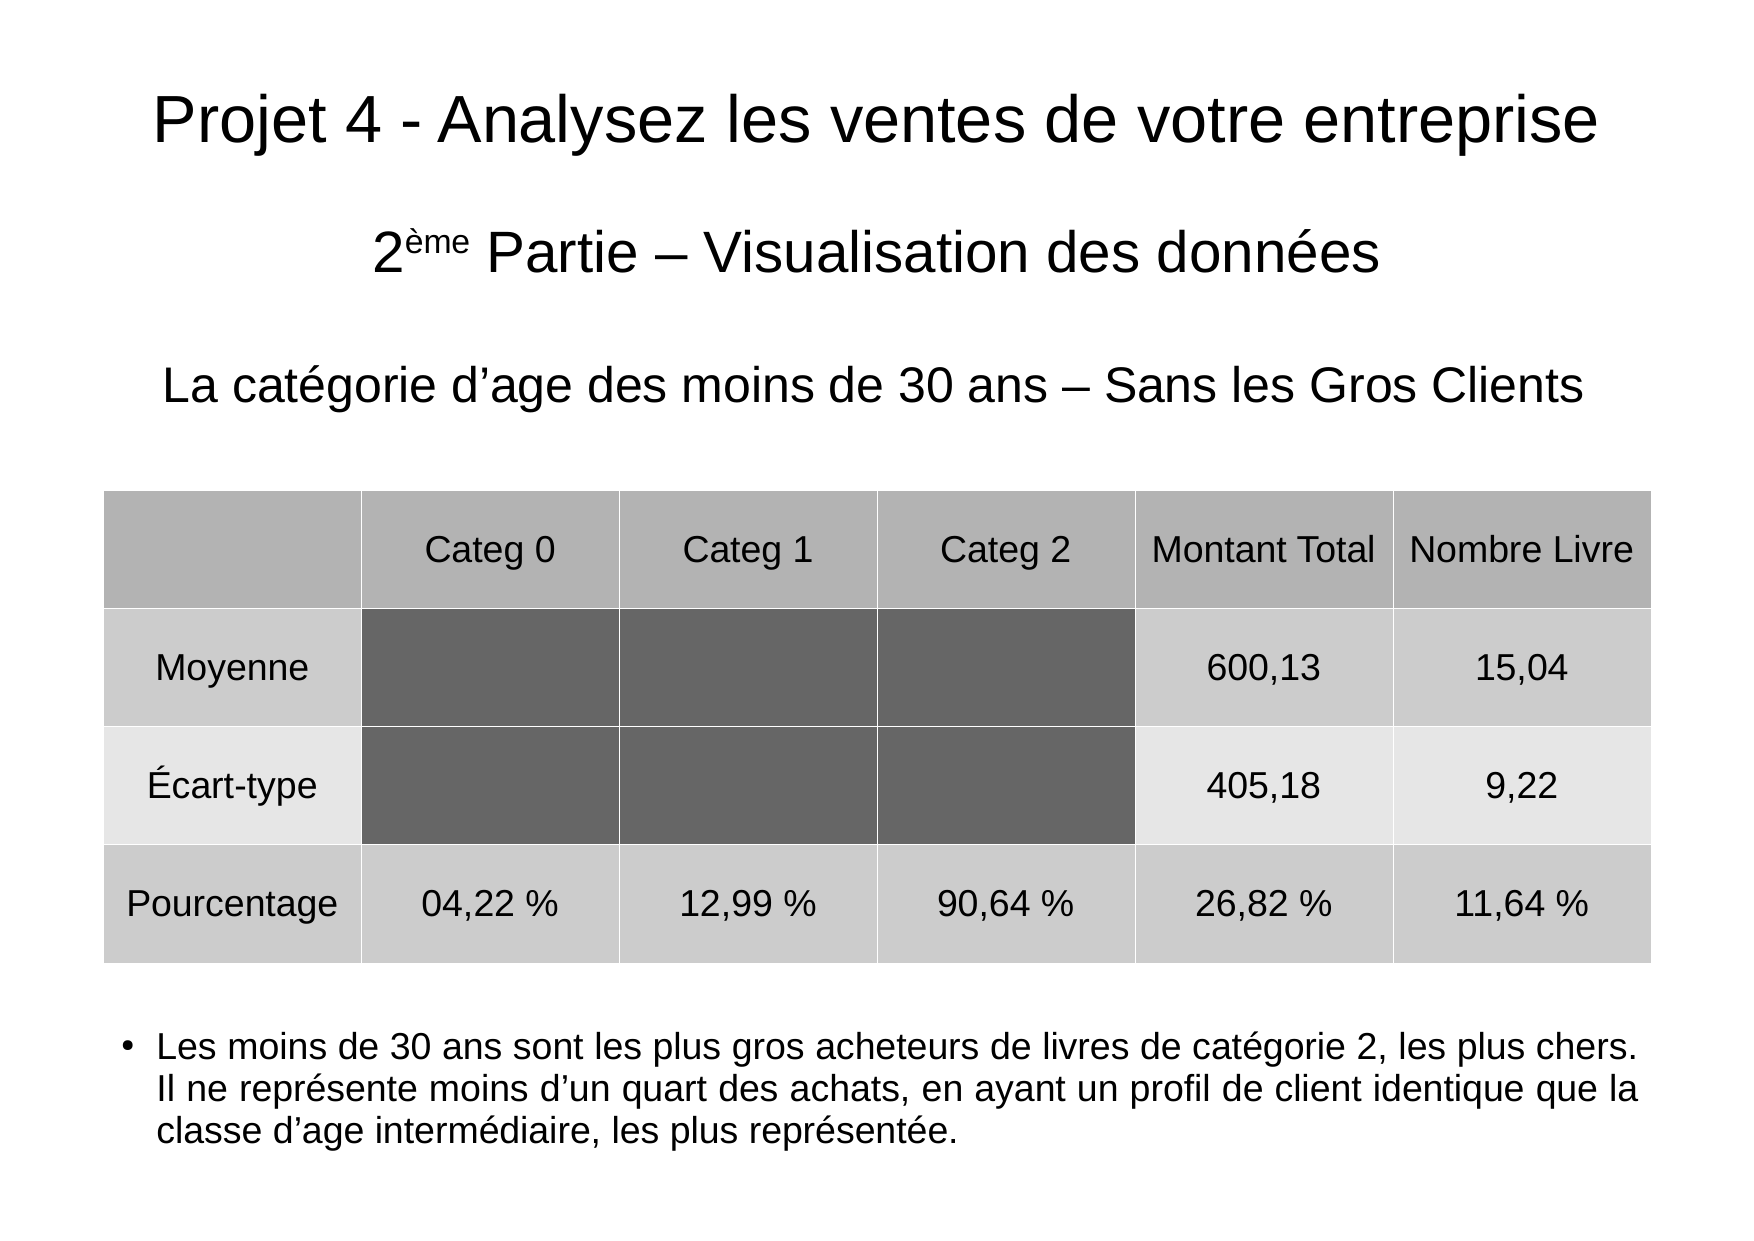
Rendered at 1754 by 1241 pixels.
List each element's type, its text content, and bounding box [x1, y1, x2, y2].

table_header Montant Total [1136, 491, 1393, 608]
table_cell 26,82 % [1136, 845, 1393, 963]
table_cell 12,99 % [620, 845, 877, 963]
table_cell [362, 727, 619, 844]
table_cell 600,13 [1136, 609, 1393, 726]
table_cell 15,04 [1394, 609, 1651, 726]
table_cell Écart-type [104, 727, 361, 844]
table_cell [878, 609, 1135, 726]
table_cell [878, 727, 1135, 844]
title Projet 4 - Analysez les ventes de votre entreprise [141, 48, 1614, 189]
table_header Categ 2 [878, 491, 1135, 608]
table_cell 90,64 % [878, 845, 1135, 963]
table_header Categ 0 [362, 491, 619, 608]
table_header Categ 1 [620, 491, 877, 608]
table_header Nombre Livre [1394, 491, 1651, 608]
text_box La catégorie d’age des moins de 30 ans – Sans les Gros Clients [106, 321, 1642, 449]
table_cell [362, 609, 619, 726]
table_cell 405,18 [1136, 727, 1393, 844]
text_box 2ème Partie – Visualisation des données [141, 189, 1614, 317]
text_box Les moins de 30 ans sont les plus gros acheteurs de livres de catégorie 2, les plus chers. Il ne représente moins d’un quart des achats, en ayant un profil de client identique que la classe d’age intermédiaire, les plus représentée. [106, 1018, 1654, 1160]
table_cell [620, 727, 877, 844]
table_cell 04,22 % [362, 845, 619, 963]
table_header [104, 491, 361, 608]
table_cell 11,64 % [1394, 845, 1651, 963]
table_cell Moyenne [104, 609, 361, 726]
table_cell 9,22 [1394, 727, 1651, 844]
table_cell [620, 609, 877, 726]
table_cell Pourcentage [104, 845, 361, 963]
